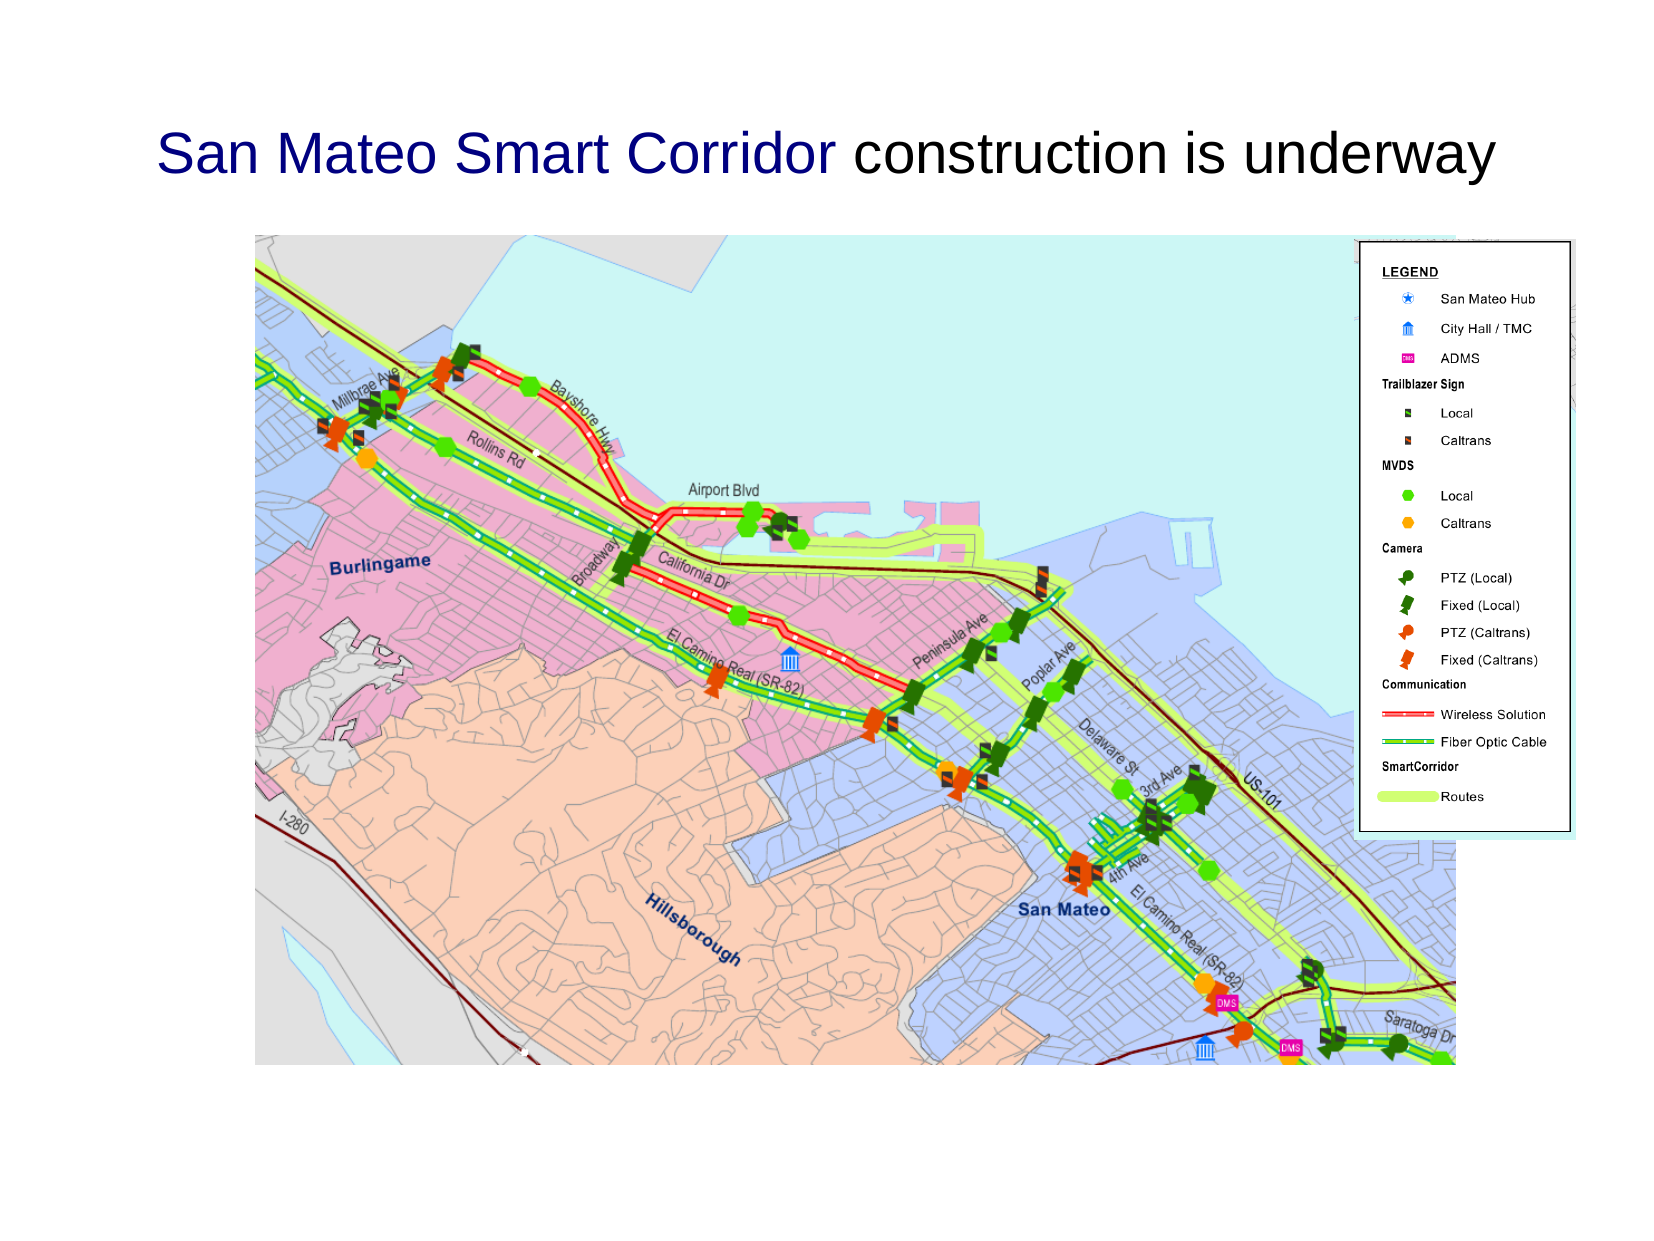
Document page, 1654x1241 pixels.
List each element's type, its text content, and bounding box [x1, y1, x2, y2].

picture [255, 239, 1576, 1066]
title San Mateo Smart Corridor construction is underway [82, 49, 1571, 257]
